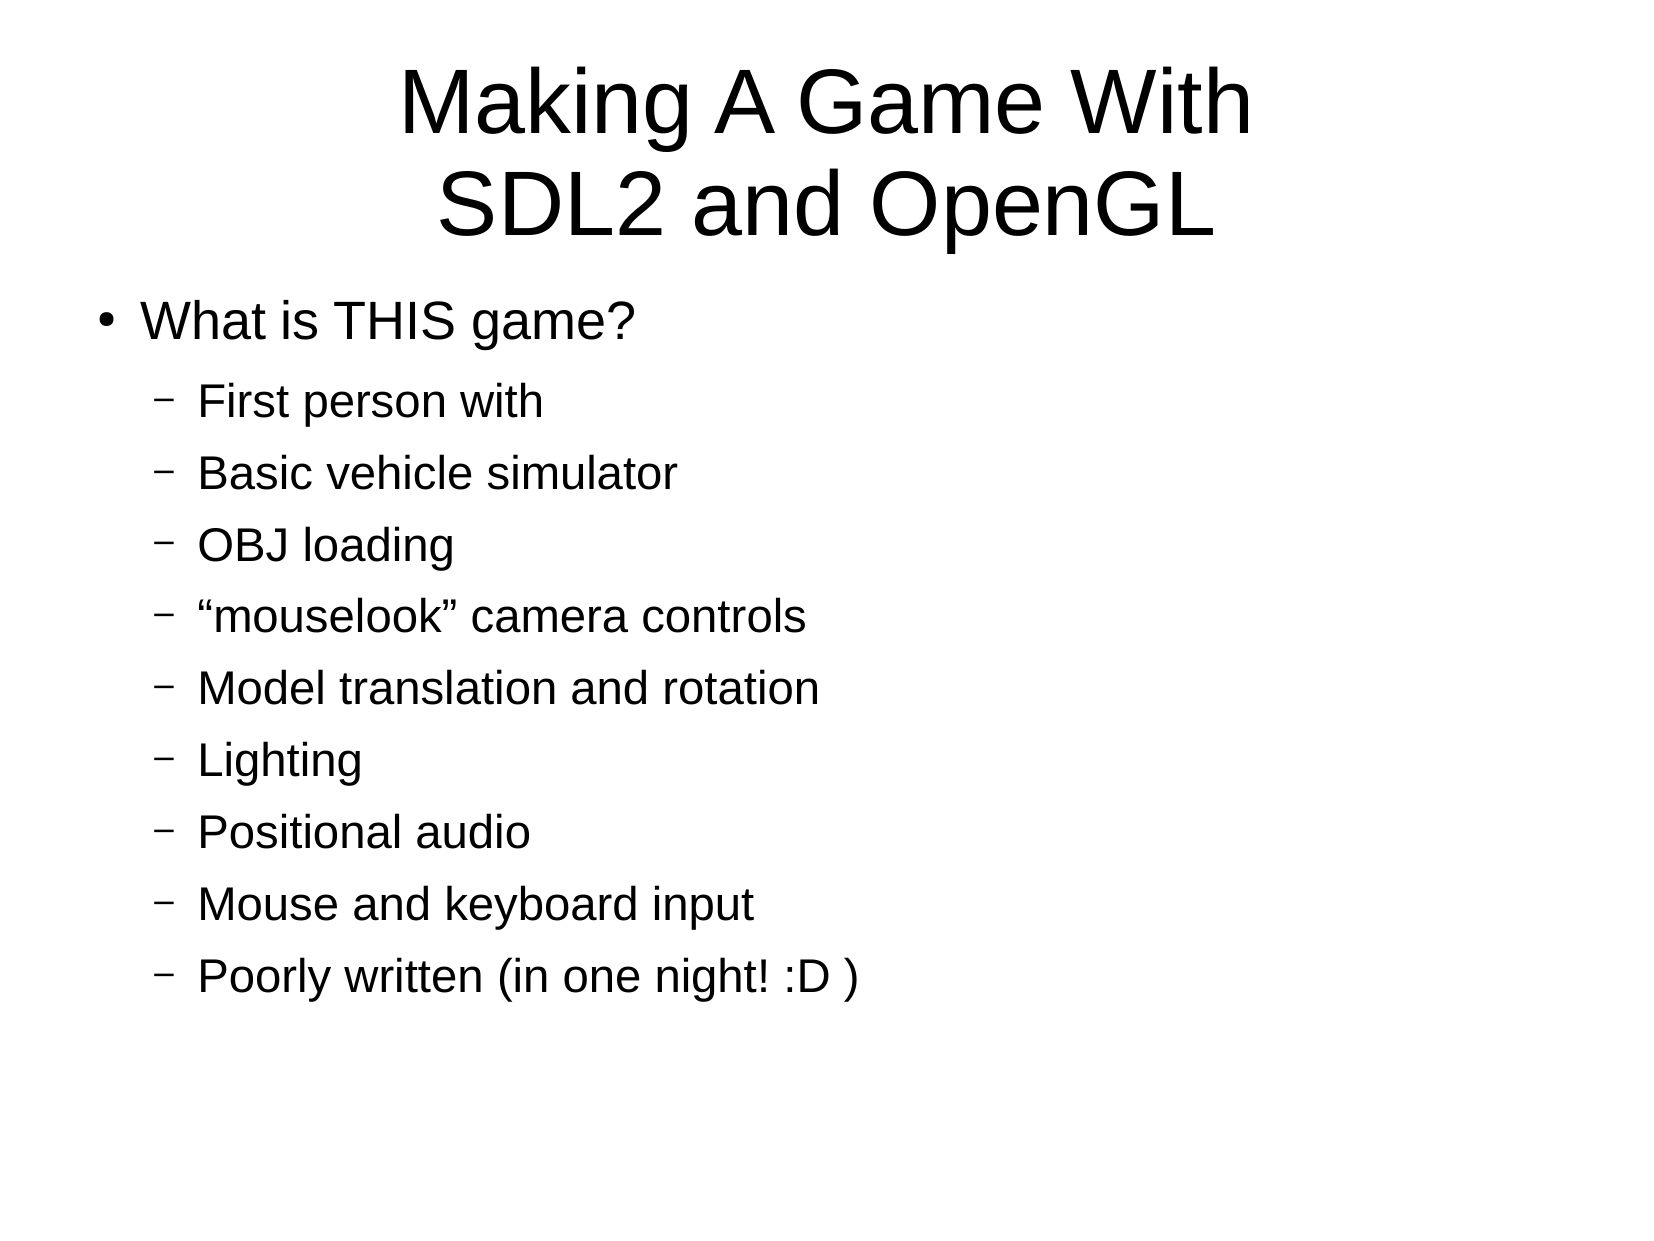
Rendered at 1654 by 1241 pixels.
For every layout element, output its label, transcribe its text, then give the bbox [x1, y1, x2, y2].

list What is THIS game? First person with Basic vehicle simulator OBJ loading “mouselook” camera controls Model translation and rotation Lighting Positional audio Mouse and keyboard input Poorly written (in one night! :D ) [82, 290, 1571, 1010]
title Making A Game With SDL2 and OpenGL [82, 49, 1571, 257]
